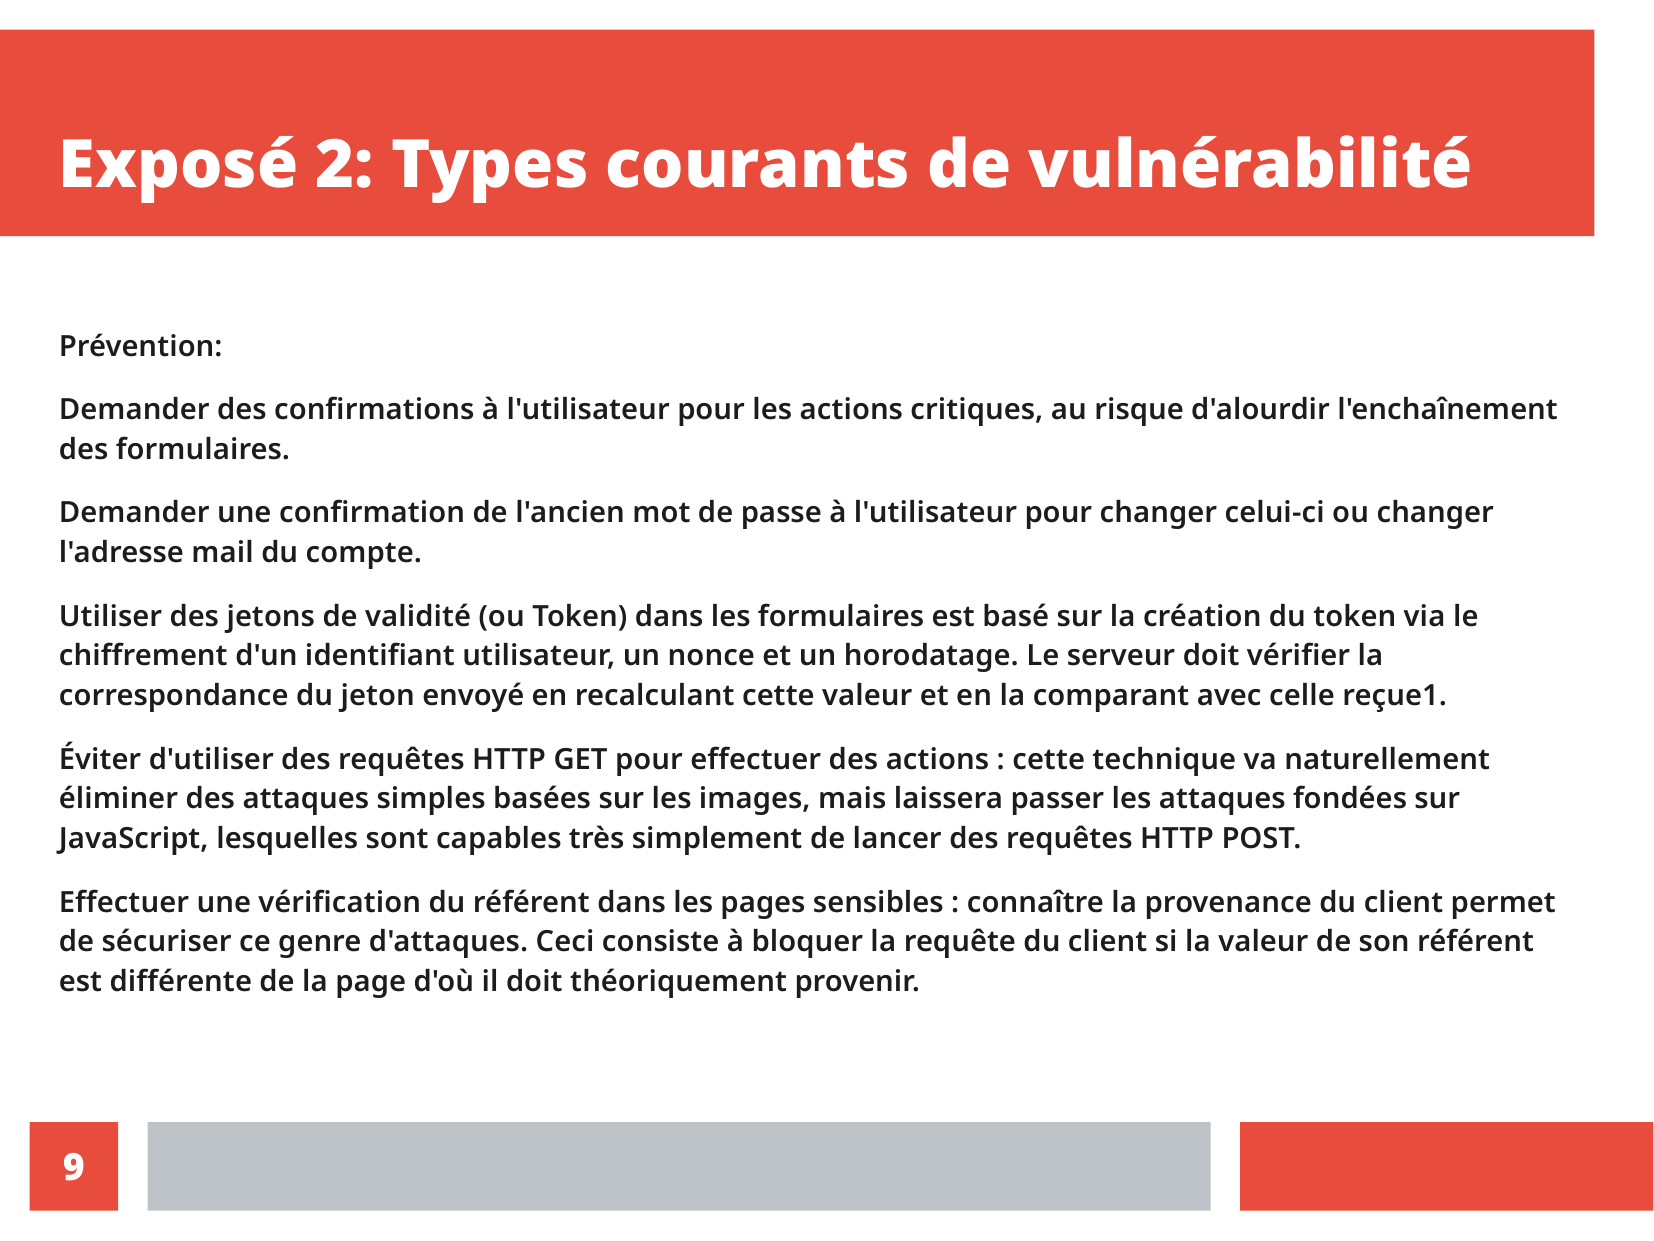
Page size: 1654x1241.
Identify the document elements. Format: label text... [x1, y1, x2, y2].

title Exposé 2: Types courants de vulnérabilité [59, 59, 1595, 207]
list Prévention: Demander des confirmations à l'utilisateur pour les actions critiques, au risque d'alourdir l'enchaînement des formulaires. Demander une confirmation de l'ancien mot de passe à l'utilisateur pour changer celui-ci ou changer l'adresse mail du compte. Utiliser des jetons de validité (ou Token) dans les formulaires est basé sur la création du token via le chiffrement d'un identifiant utilisateur, un nonce et un horodatage. Le serveur doit vérifier la correspondance du jeton envoyé en recalculant cette valeur et en la comparant avec celle reçue1. Éviter d'utiliser des requêtes HTTP GET pour effectuer des actions : cette technique va naturellement éliminer des attaques simples basées sur les images, mais laissera passer les attaques fondées sur JavaScript, lesquelles sont capables très simplement de lancer des requêtes HTTP POST. Effectuer une vérification du référent dans les pages sensibles : connaître la provenance du client permet de sécuriser ce genre d'attaques. Ceci consiste à bloquer la requête du client si la valeur de son référent est différente de la page d'où il doit théoriquement provenir. [59, 324, 1565, 1093]
